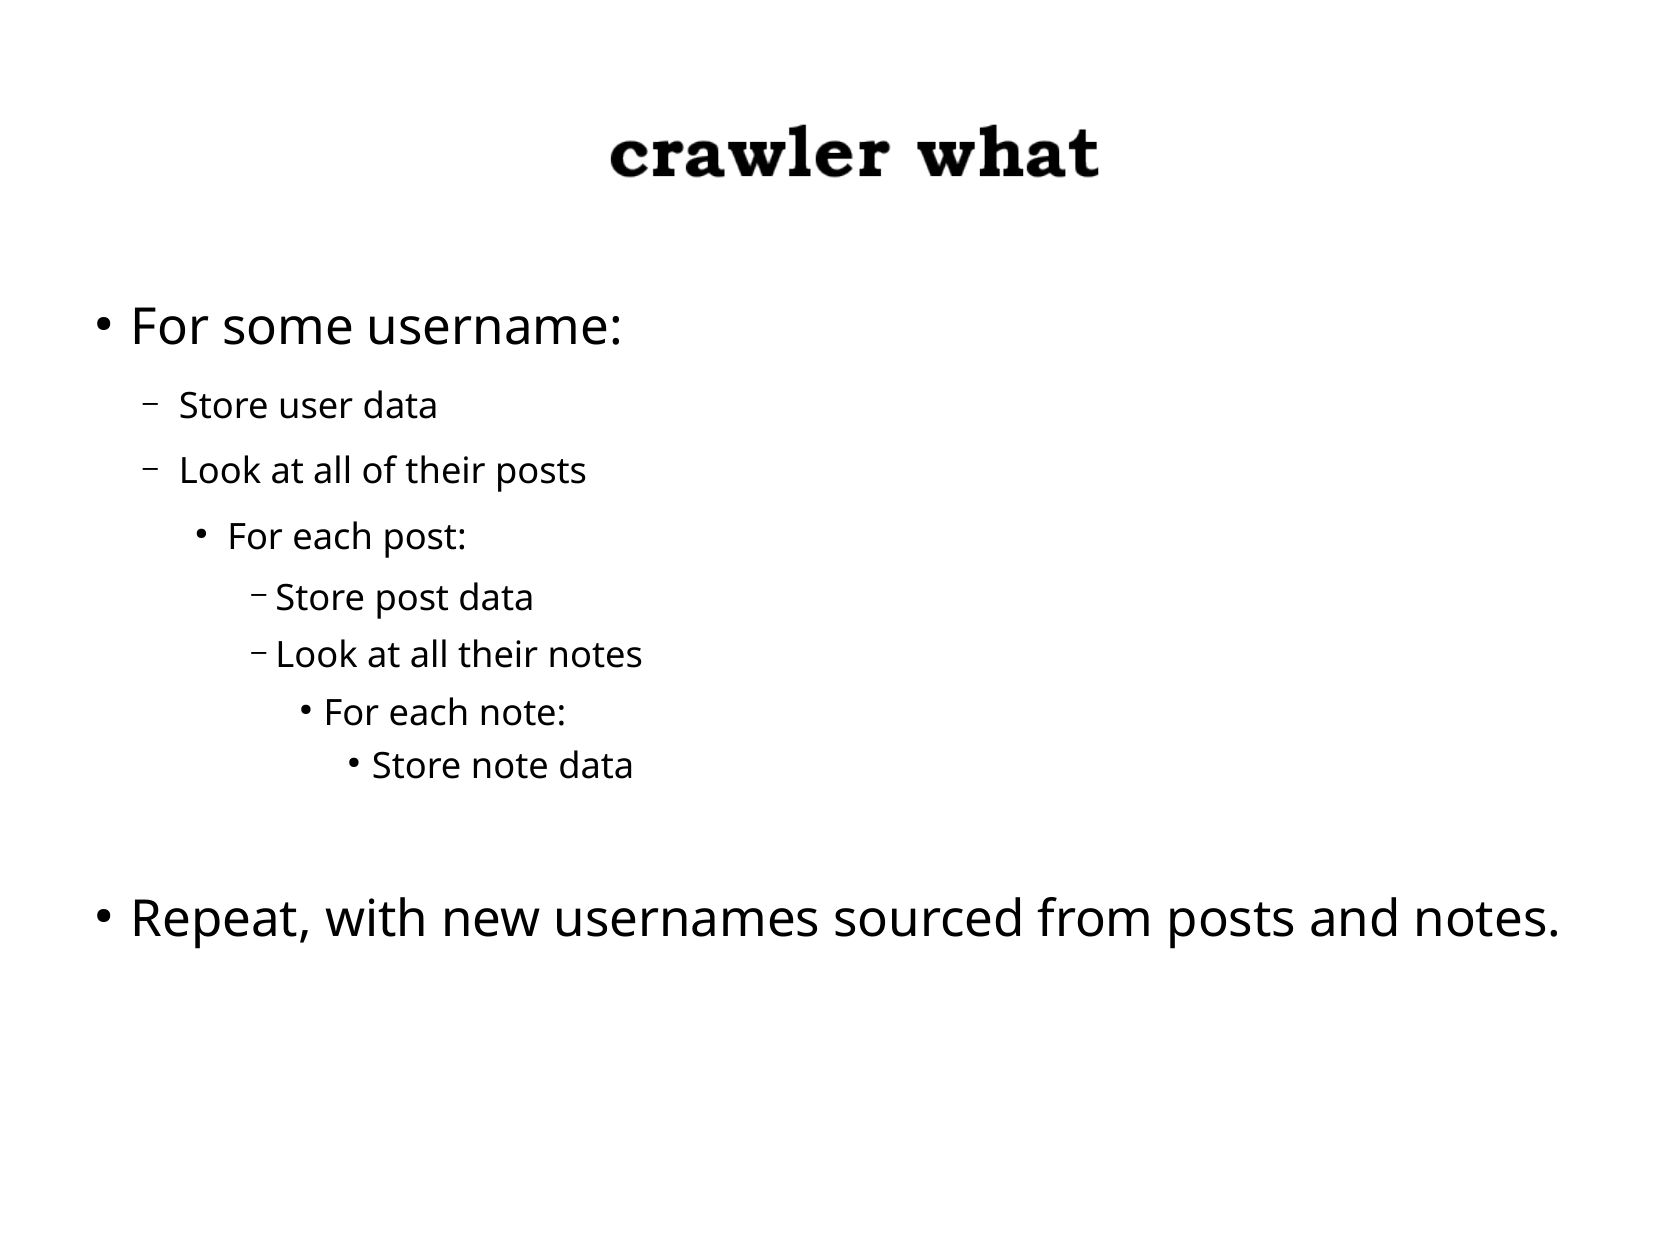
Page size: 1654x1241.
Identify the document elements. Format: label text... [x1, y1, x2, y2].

picture [600, 98, 1460, 208]
list For some username: Store user data Look at all of their posts For each post: Store post data Look at all their notes For each note: Store note data Repeat, with new usernames sourced from posts and notes. [82, 290, 1571, 1010]
